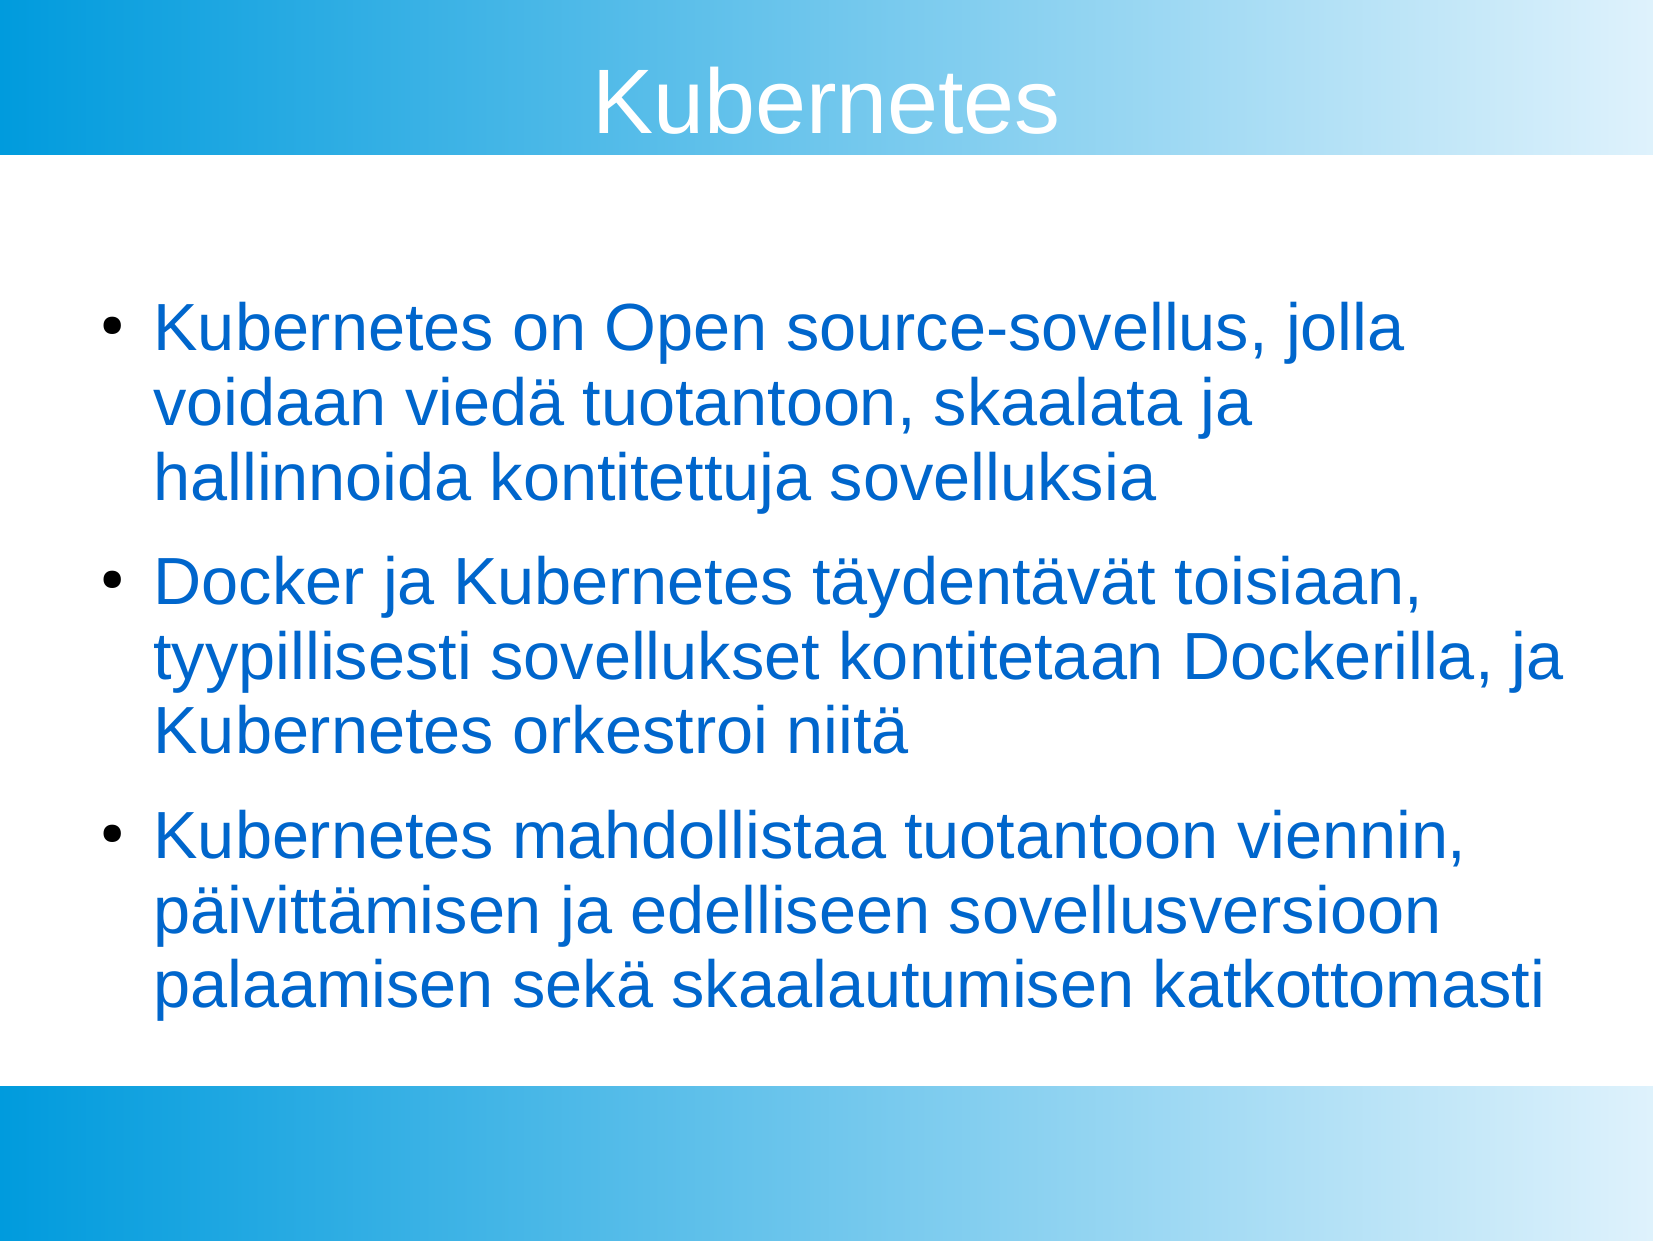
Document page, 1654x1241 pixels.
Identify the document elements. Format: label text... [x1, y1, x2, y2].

title Kubernetes [82, 49, 1571, 155]
list Kubernetes on Open source-sovellus, jolla voidaan viedä tuotantoon, skaalata ja hallinnoida kontitettuja sovelluksia Docker ja Kubernetes täydentävät toisiaan, tyypillisesti sovellukset kontitetaan Dockerilla, ja Kubernetes orkestroi niitä Kubernetes mahdollistaa tuotantoon viennin, päivittämisen ja edelliseen sovellusversioon palaamisen sekä skaalautumisen katkottomasti [82, 290, 1571, 1010]
